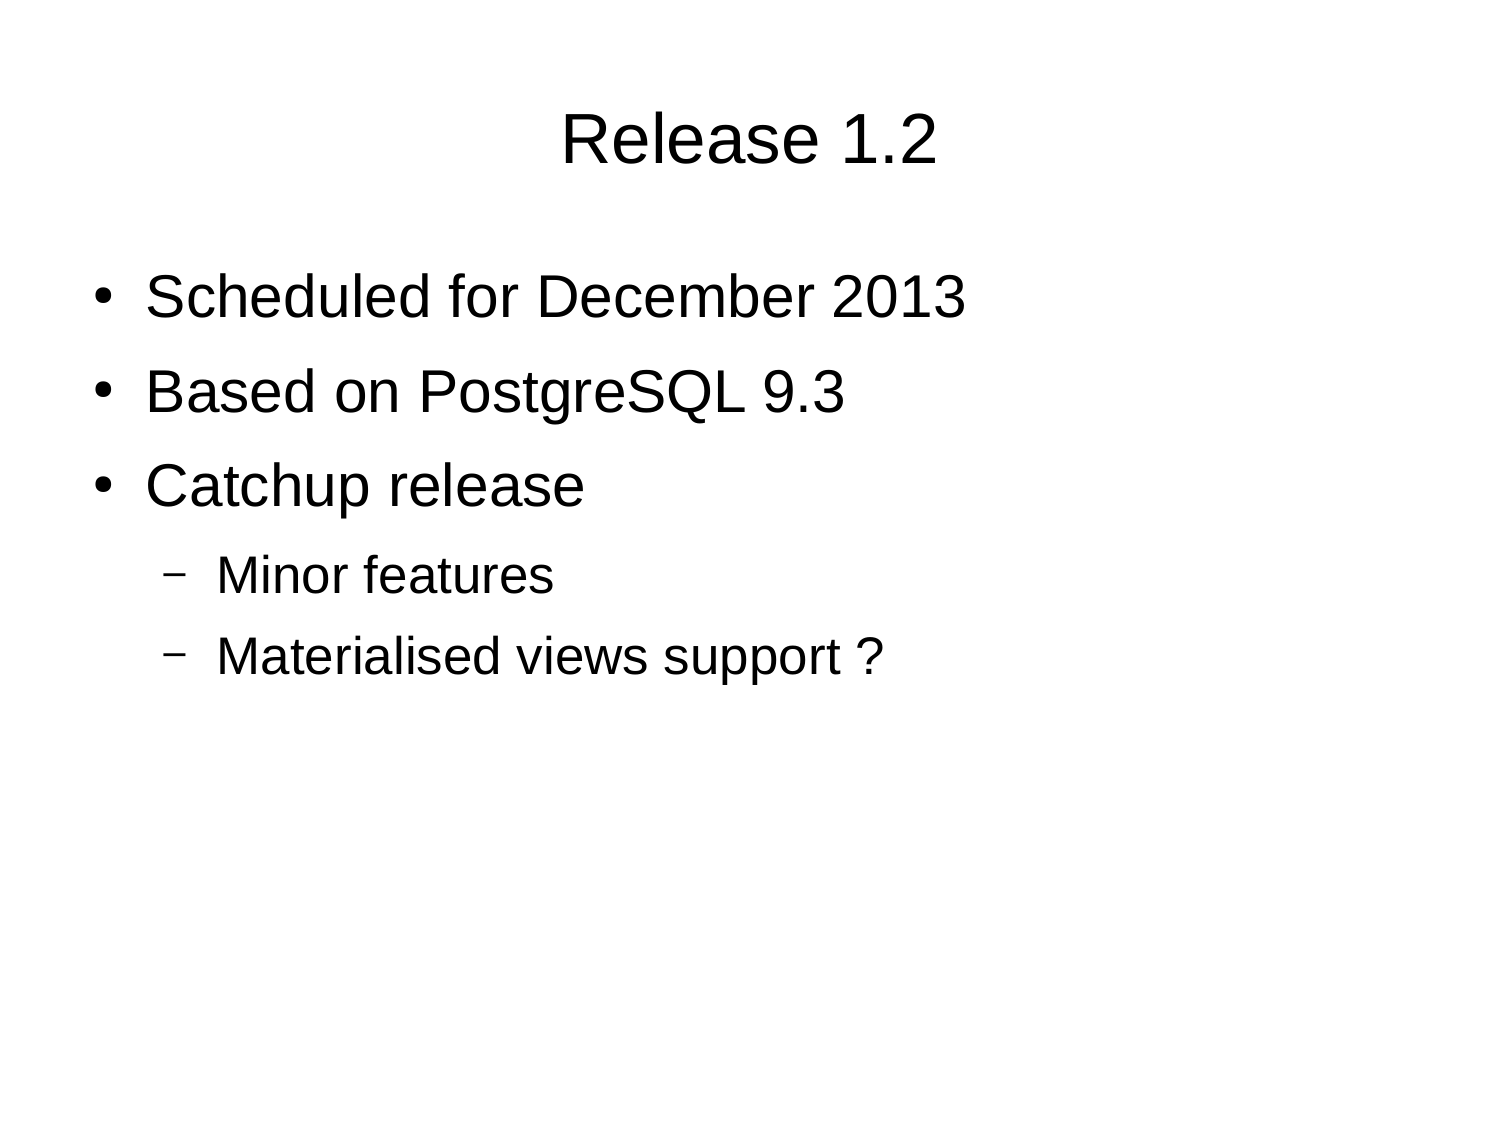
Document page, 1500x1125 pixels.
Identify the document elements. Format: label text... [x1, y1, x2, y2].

title Release 1.2 [75, 44, 1425, 233]
list Scheduled for December 2013 Based on PostgreSQL 9.3 Catchup release Minor features Materialised views support ? [75, 263, 1395, 916]
